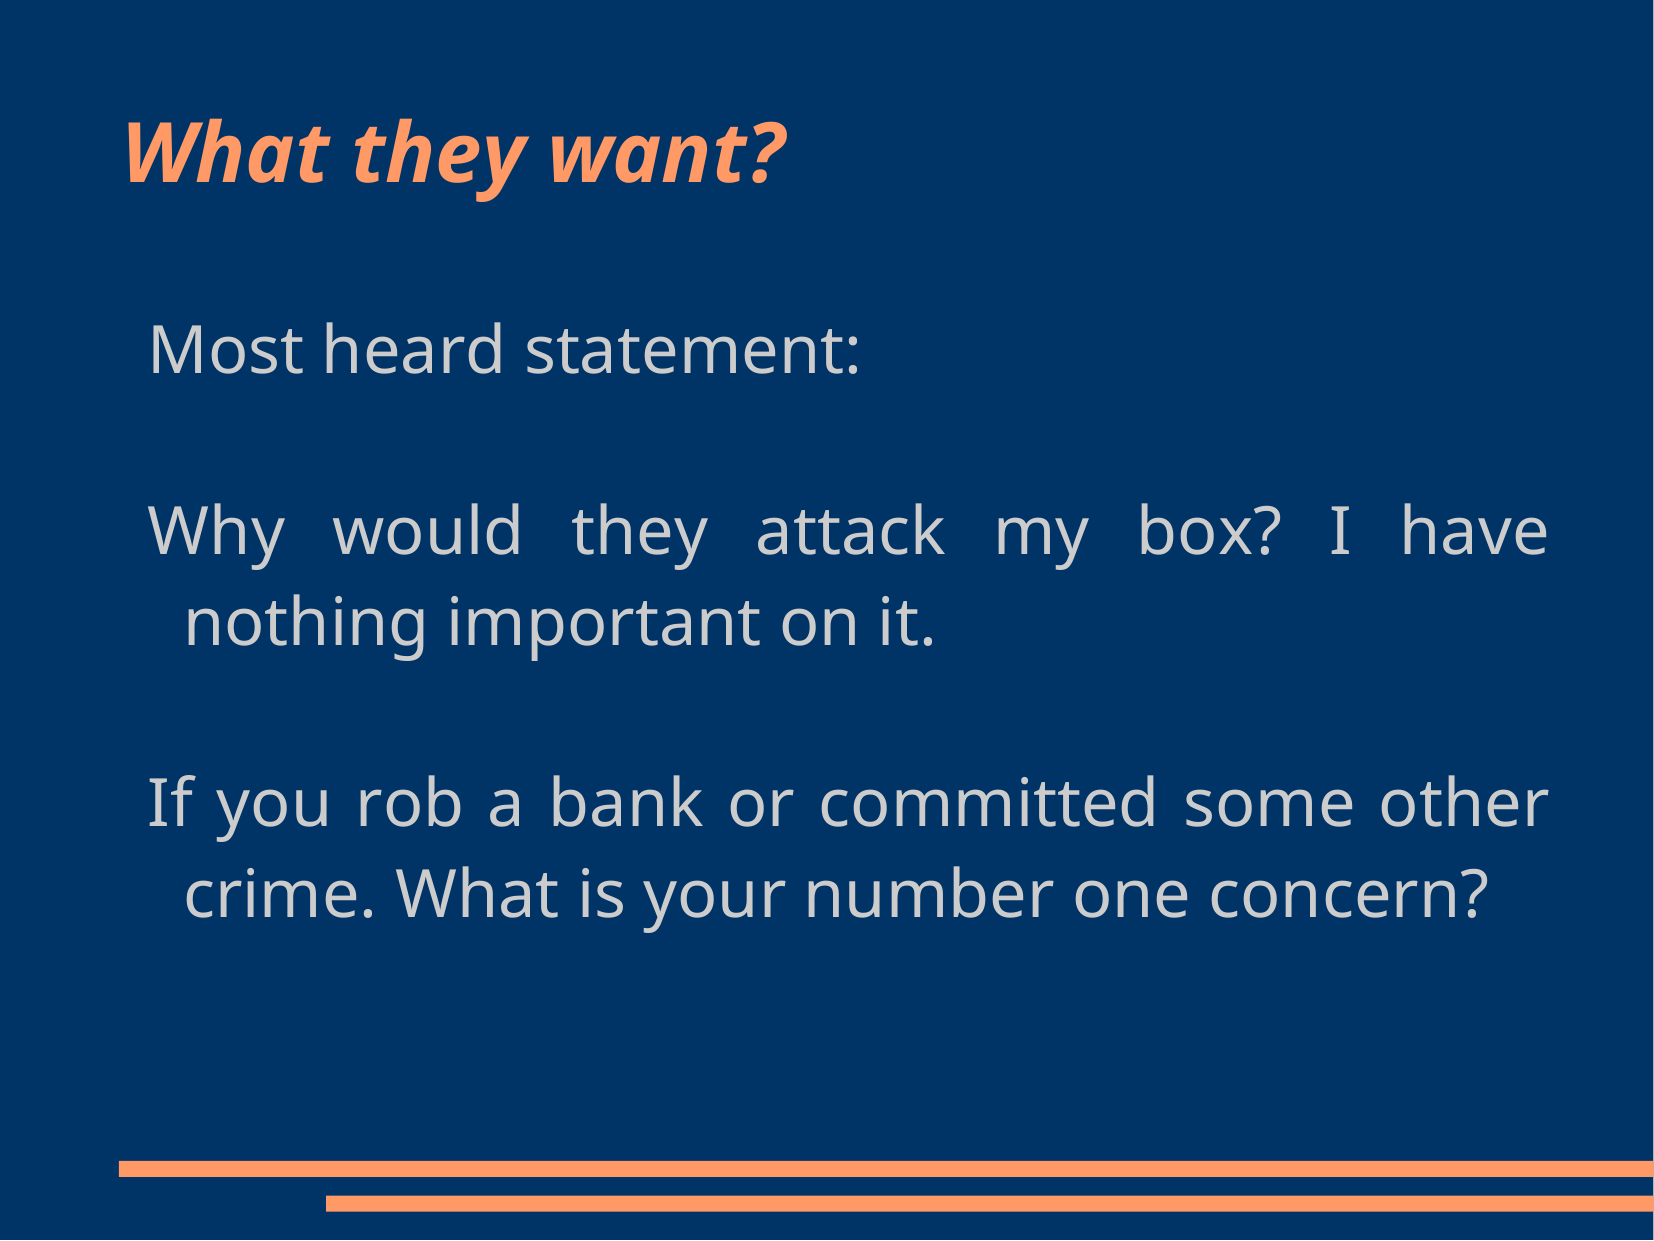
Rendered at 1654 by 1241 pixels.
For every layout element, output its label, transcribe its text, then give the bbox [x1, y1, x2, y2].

title What they want? [121, 46, 1534, 248]
subtitle Most heard statement: Why would they attack my box? I have nothing important on it. If you rob a bank or committed some other crime. What is your number one concern? [112, 248, 1552, 1241]
